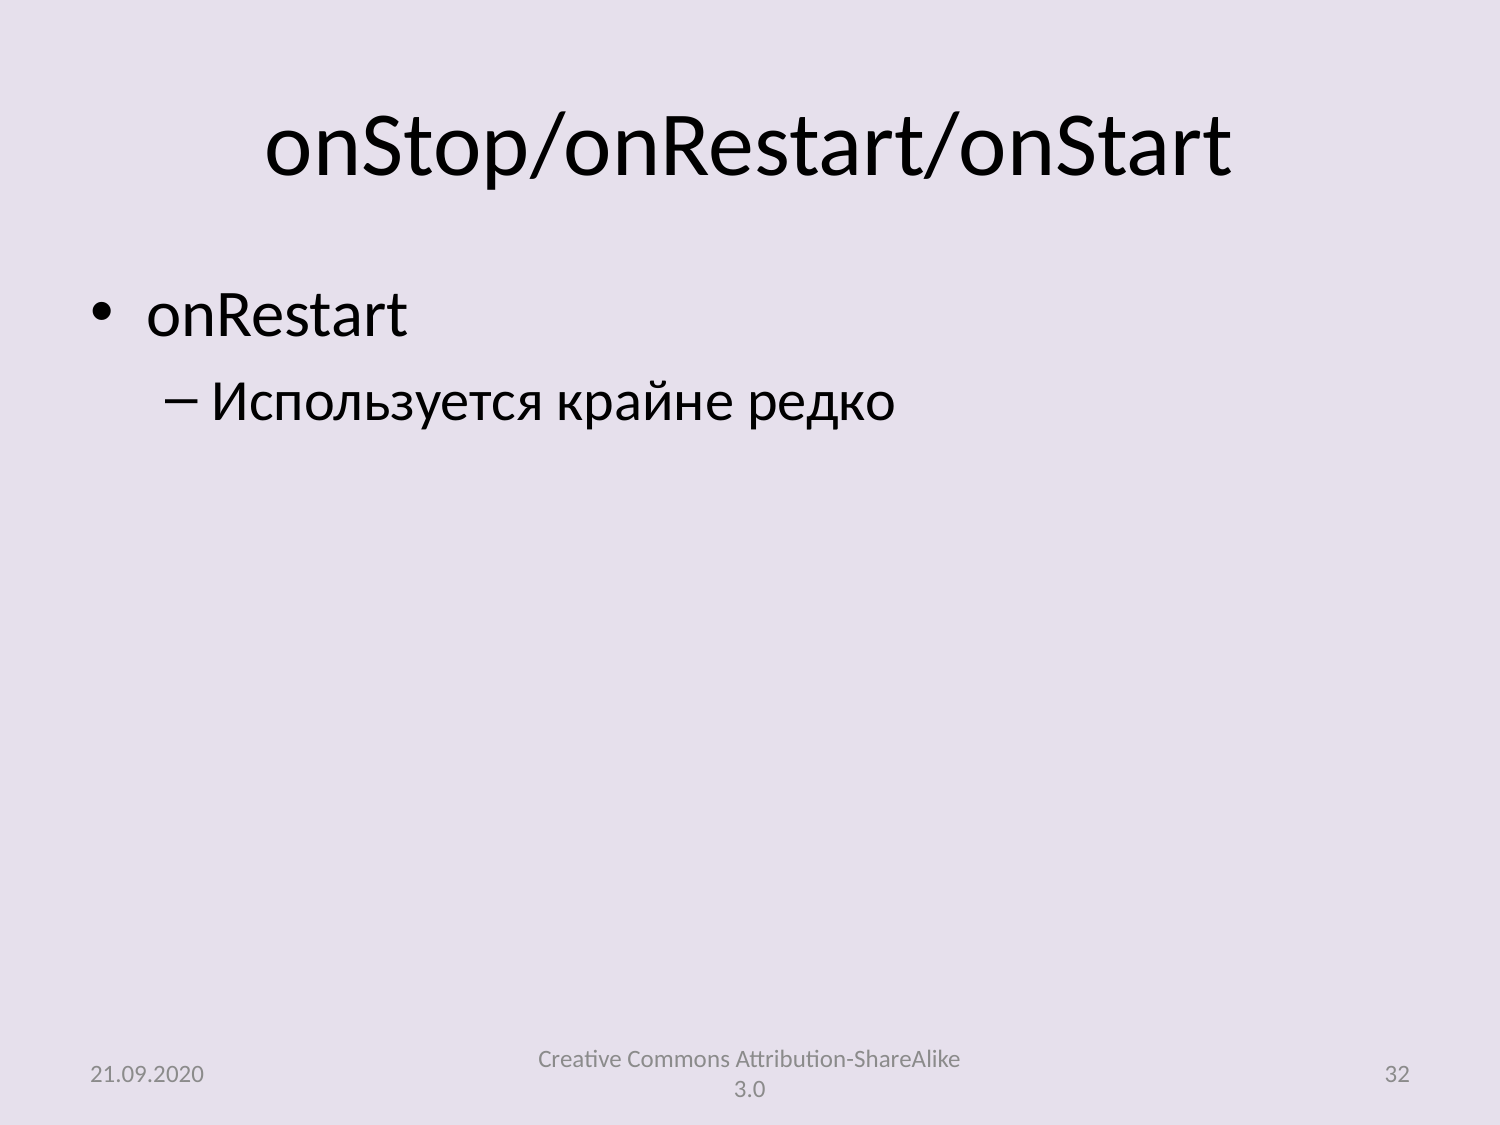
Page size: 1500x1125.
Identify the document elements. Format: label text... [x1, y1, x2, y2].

list onRestart Используется крайне редко [75, 262, 1425, 1005]
title onStop/onRestart/onStart [75, 45, 1425, 233]
